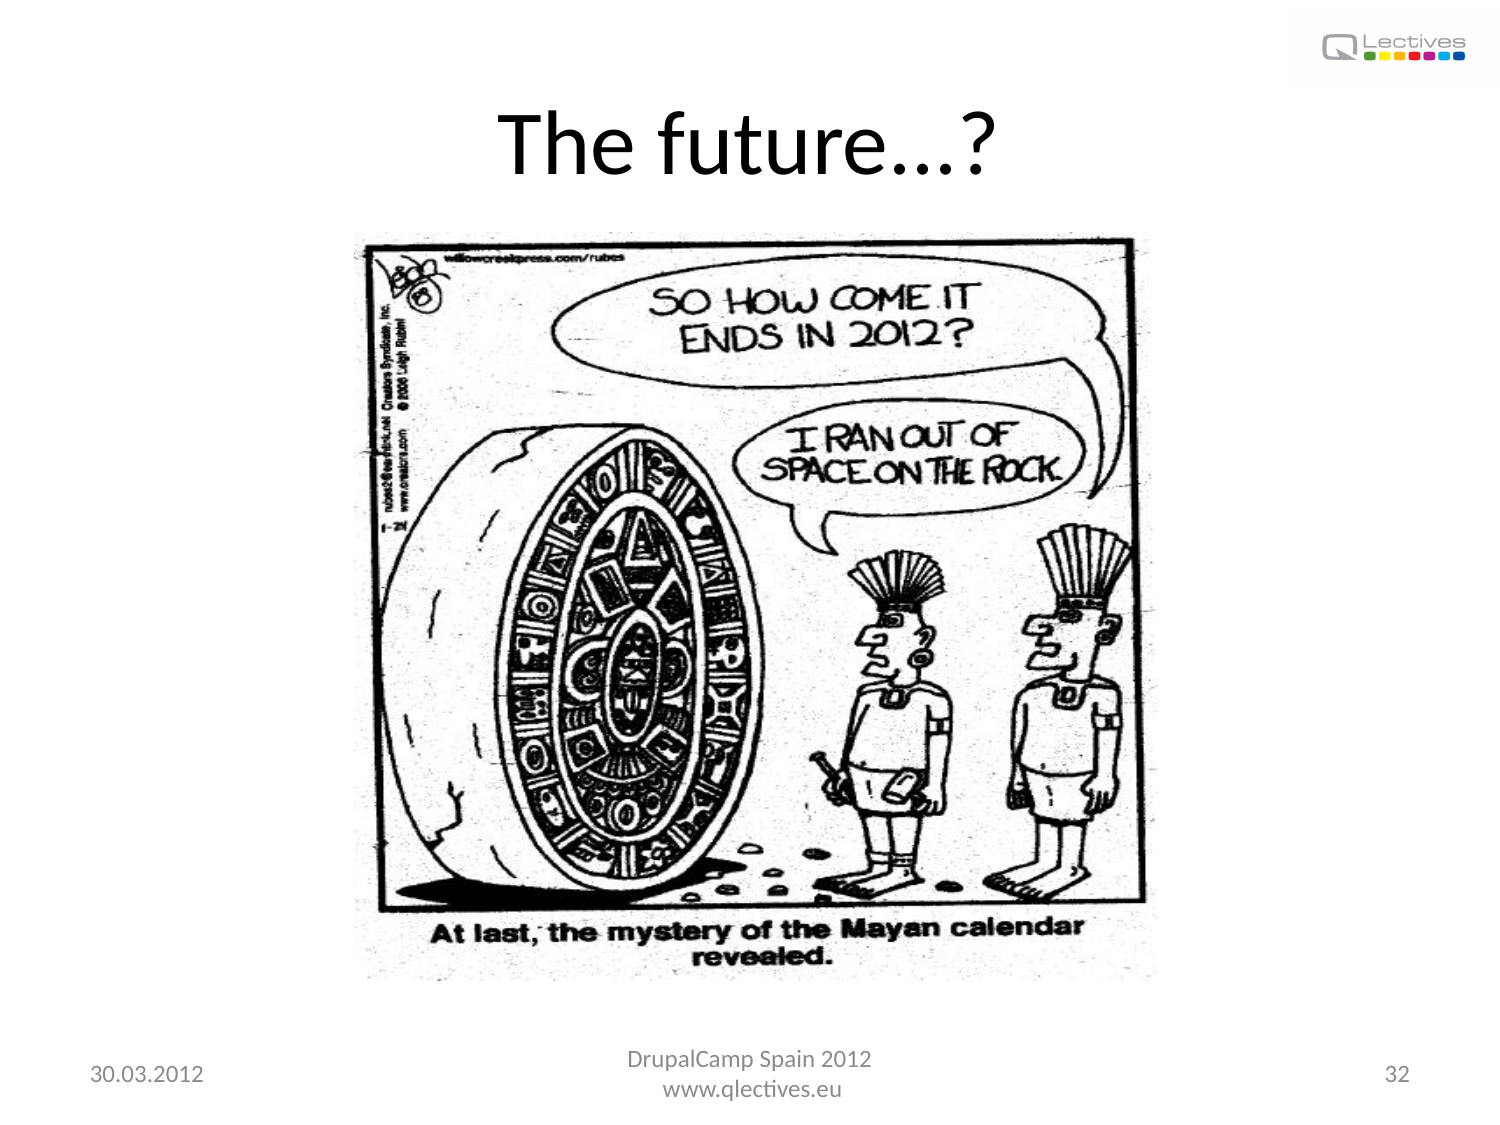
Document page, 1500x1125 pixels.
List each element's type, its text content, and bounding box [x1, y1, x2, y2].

text_box DrupalCamp Spain 2012 www.qlectives.eu [512, 1042, 988, 1103]
text_box 30.03.2012 [74, 1042, 425, 1103]
picture [354, 232, 1158, 981]
picture [1288, 9, 1500, 90]
text_box The future...? [74, 44, 1425, 233]
text_box <number> [1074, 1042, 1425, 1103]
